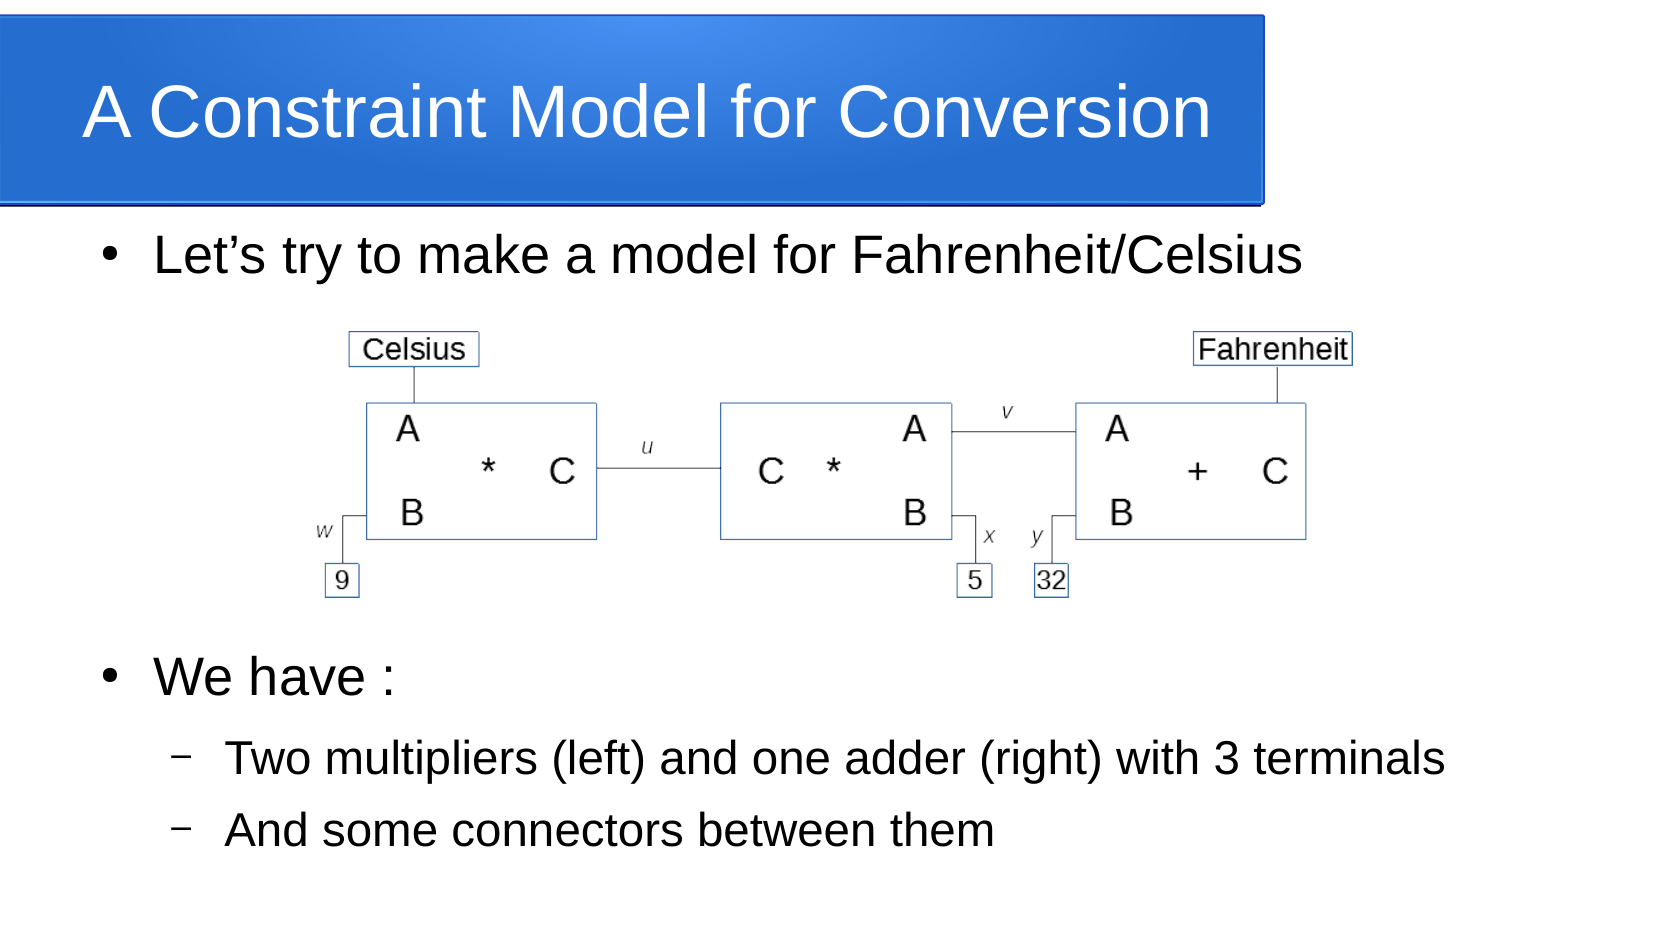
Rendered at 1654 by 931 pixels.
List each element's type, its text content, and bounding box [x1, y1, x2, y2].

title A Constraint Model for Conversion [82, 35, 1235, 189]
list Let’s try to make a model for Fahrenheit/Celsius We have : Two multipliers (left) and one adder (right) with 3 terminals And some connectors between them [82, 224, 1571, 863]
picture [301, 331, 1353, 598]
